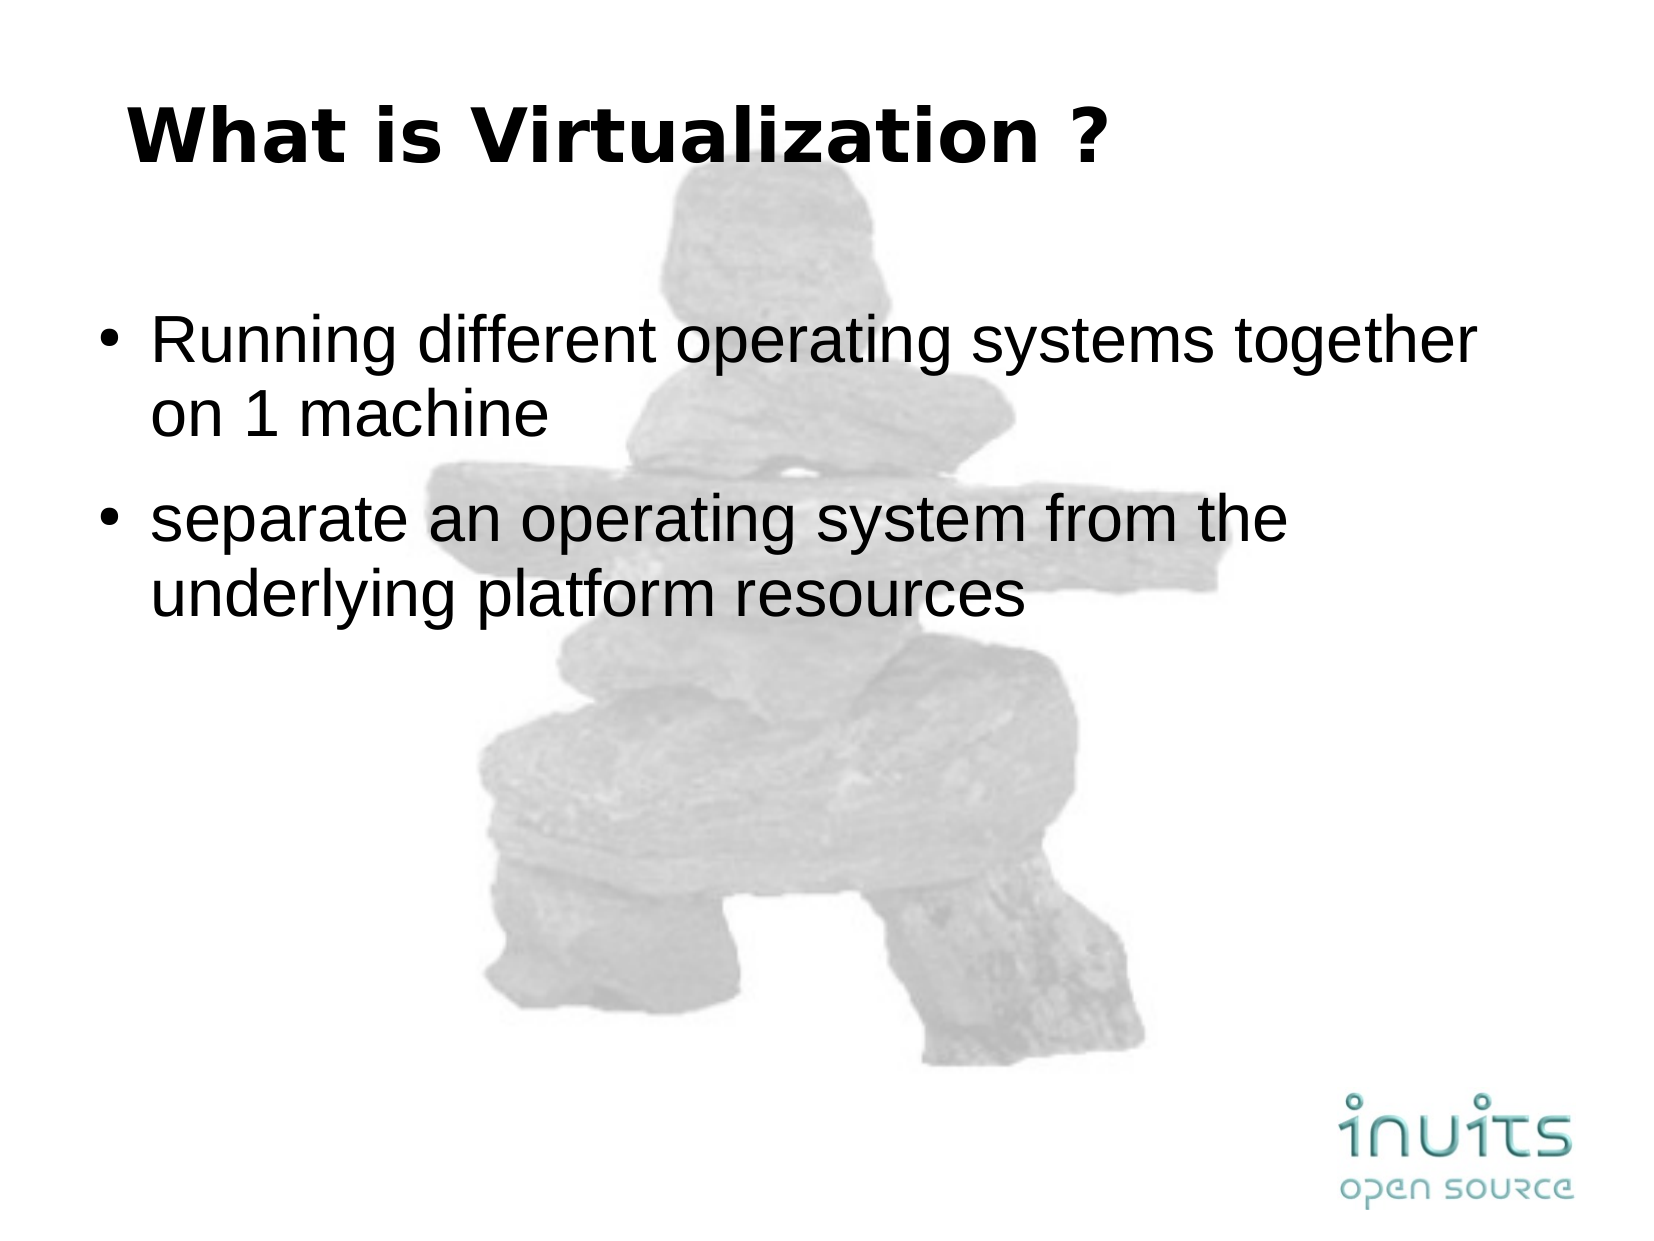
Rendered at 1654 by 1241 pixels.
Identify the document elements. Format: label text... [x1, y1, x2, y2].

picture [1337, 1087, 1576, 1210]
title What is Virtualization ? [110, 85, 1291, 207]
picture [337, 112, 1298, 301]
list Running different operating systems together on 1 machine separate an operating system from the underlying platform resources [79, 301, 1568, 1121]
